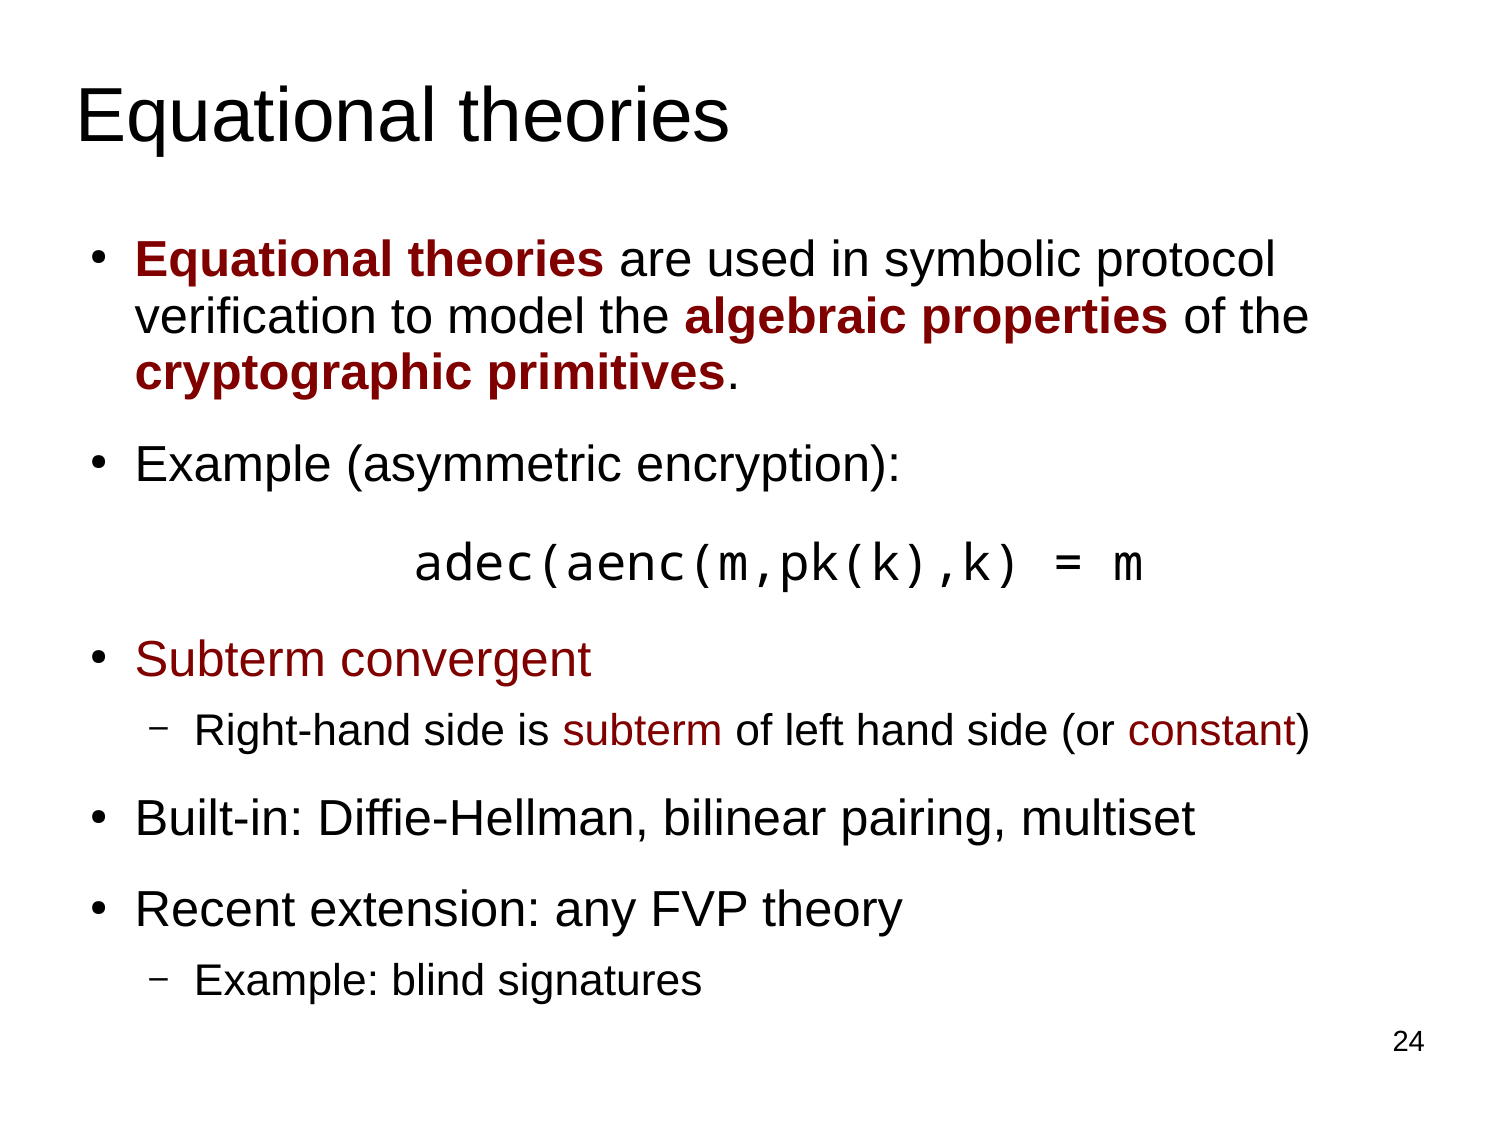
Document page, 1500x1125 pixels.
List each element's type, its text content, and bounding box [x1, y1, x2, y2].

list Equational theories are used in symbolic protocol verification to model the algebraic properties of the cryptographic primitives. Example (asymmetric encryption): adec(aenc(m,pk(k),k) = m Subterm convergent Right-hand side is subterm of left hand side (or constant) Built-in: Diffie-Hellman, bilinear pairing, multiset Recent extension: any FVP theory Example: blind signatures [75, 230, 1425, 1014]
title Equational theories [75, 44, 1425, 185]
